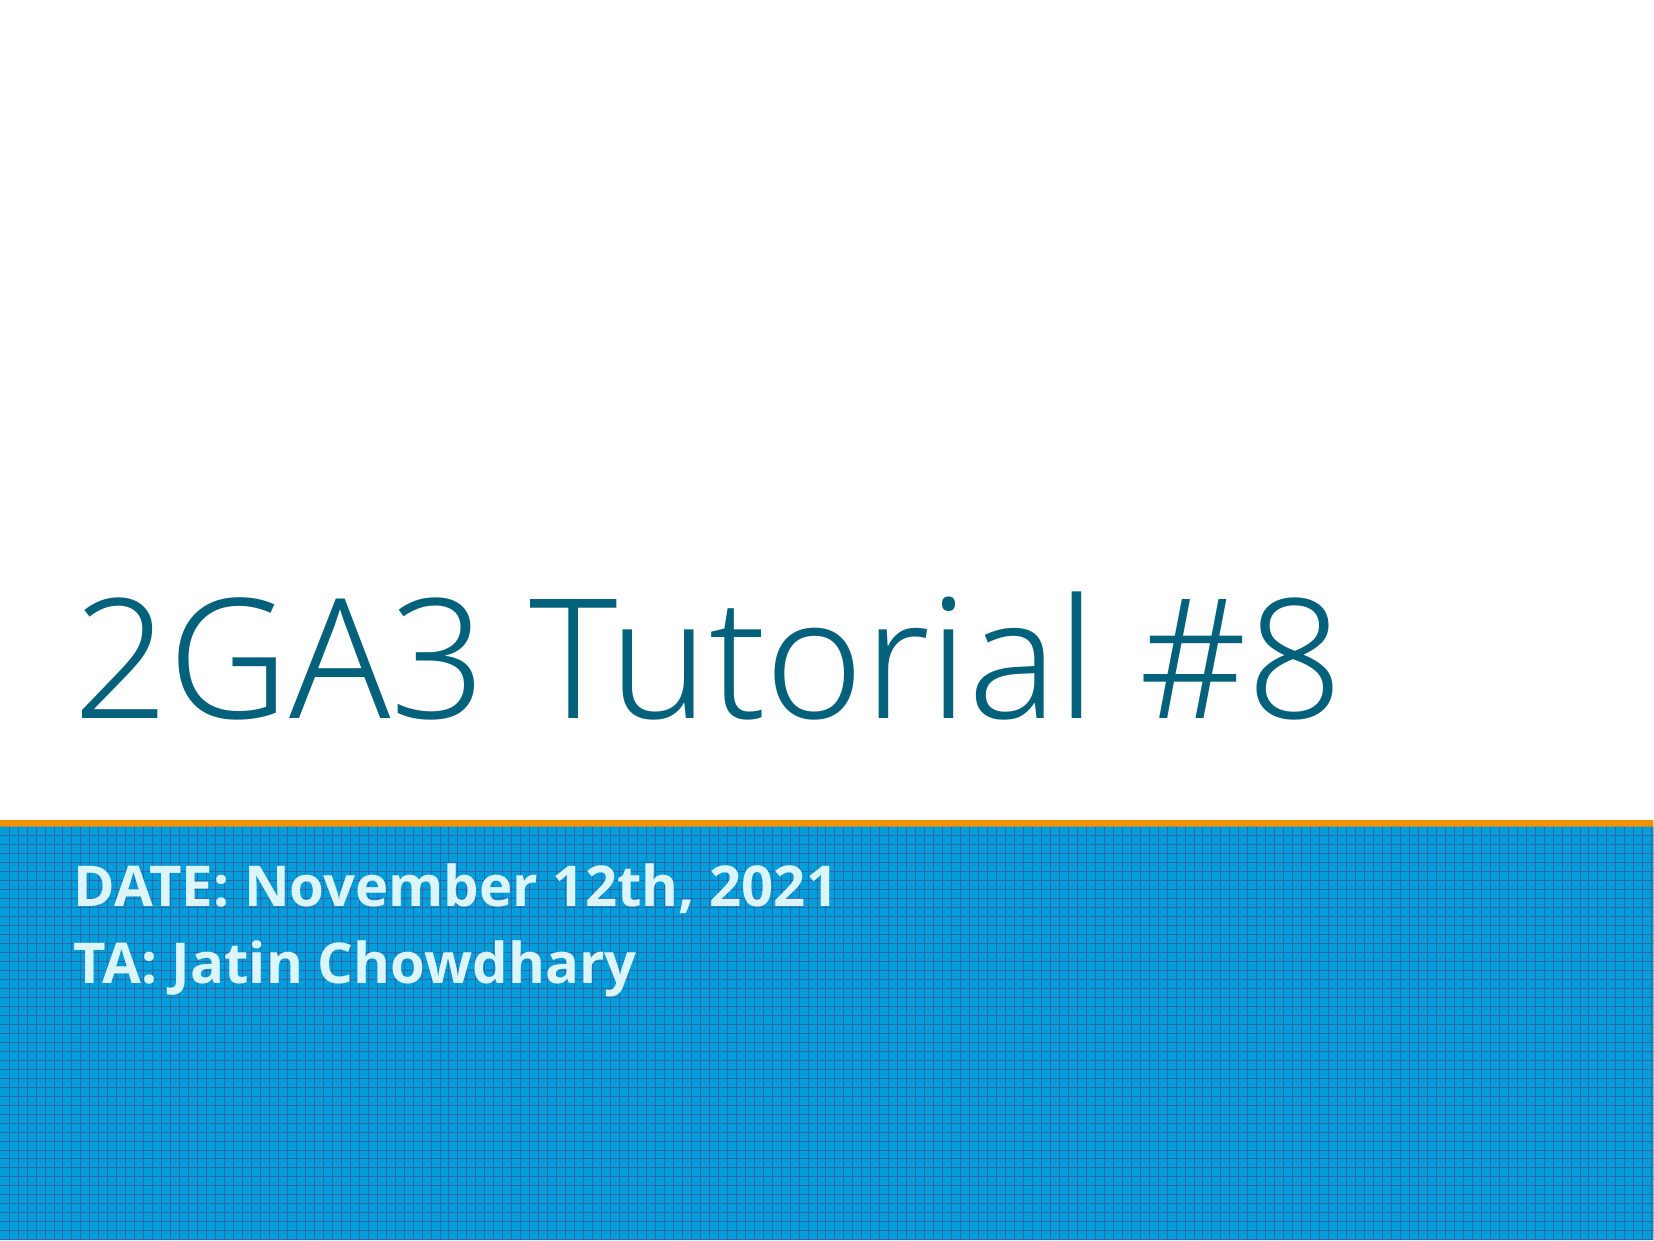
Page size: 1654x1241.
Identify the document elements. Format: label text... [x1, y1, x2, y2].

subtitle DATE: November 12th, 2021 TA: Jatin Chowdhary [73, 846, 1551, 1103]
title 2GA3 Tutorial #8 [73, 59, 1551, 768]
